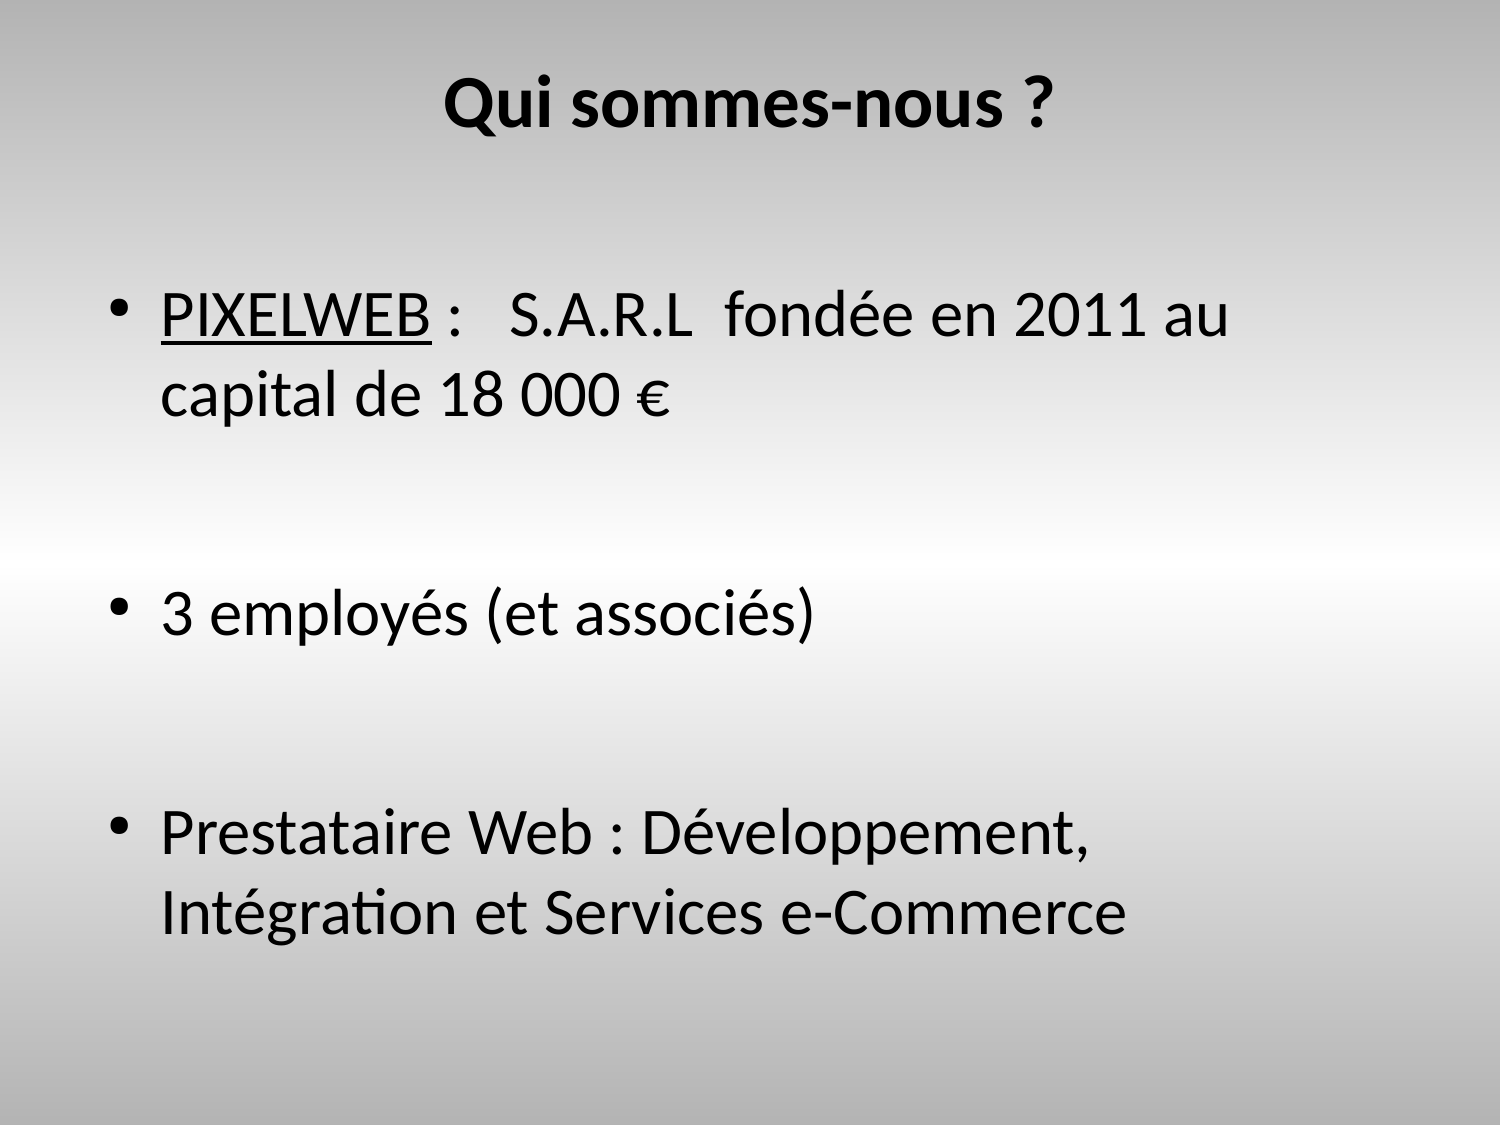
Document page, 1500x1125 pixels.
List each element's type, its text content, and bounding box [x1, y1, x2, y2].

list PIXELWEB : S.A.R.L fondée en 2011 au capital de 18 000 € 3 employés (et associés) Prestataire Web : Développement, Intégration et Services e-Commerce [75, 262, 1425, 1005]
title Qui sommes-nous ? [75, 45, 1425, 233]
